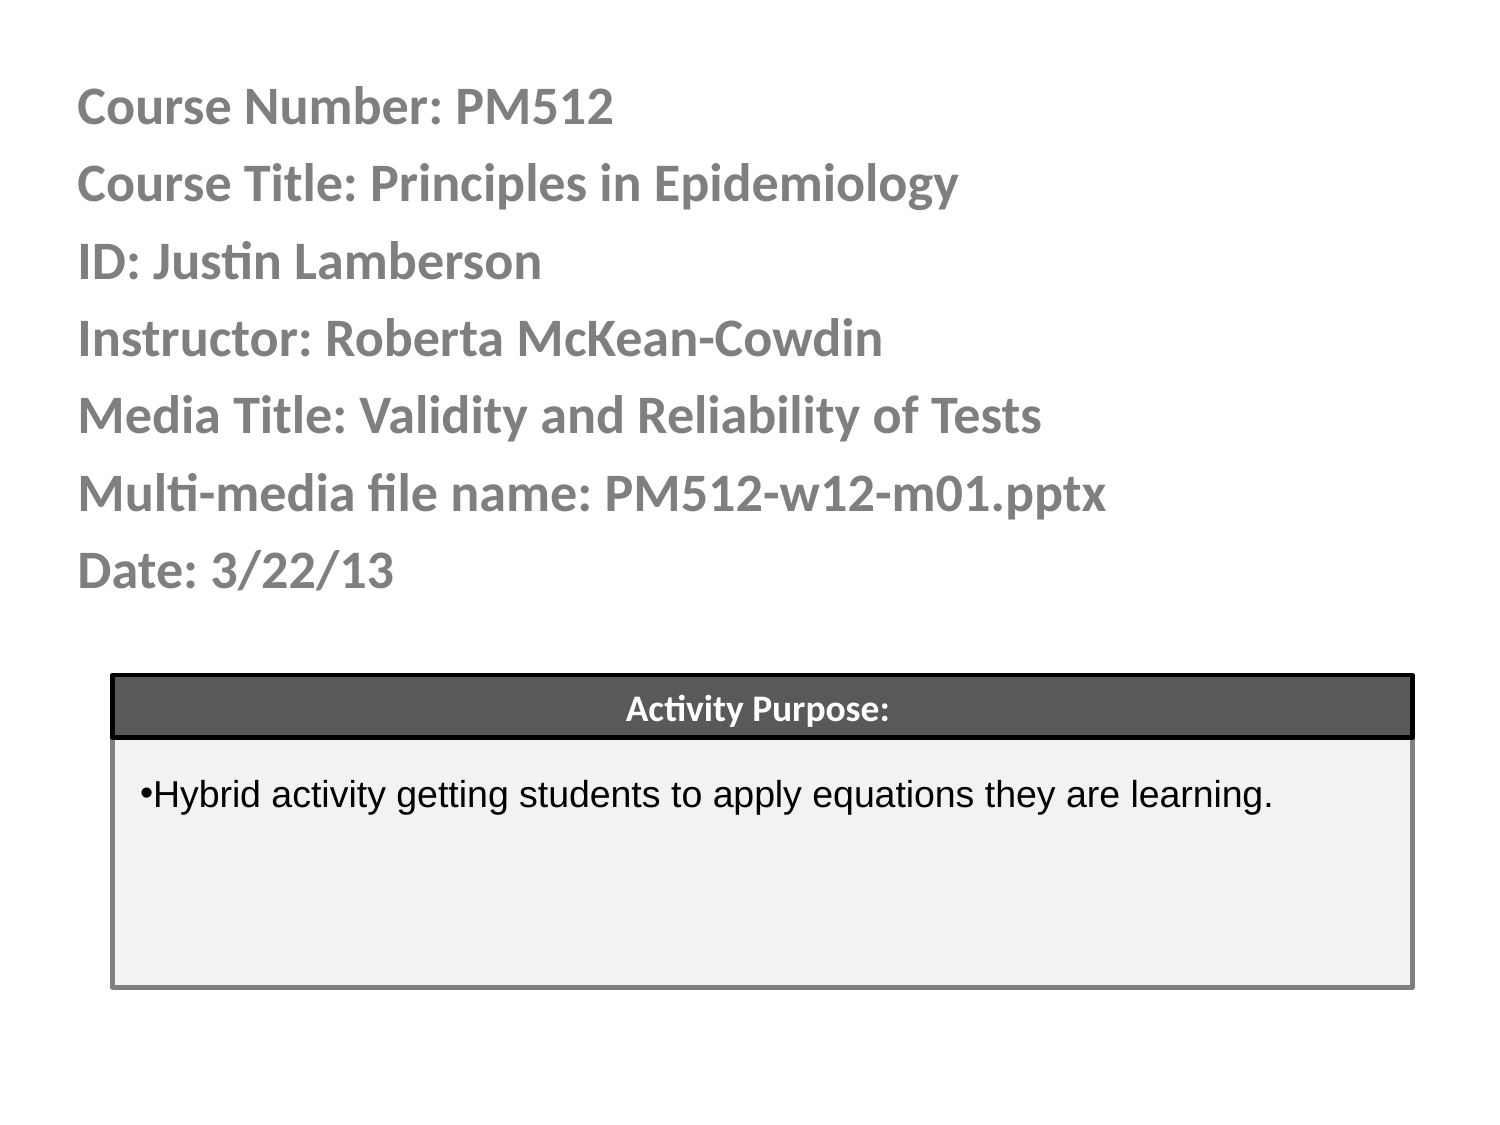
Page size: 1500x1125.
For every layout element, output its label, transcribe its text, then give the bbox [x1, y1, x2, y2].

text_box Activity Purpose: [112, 675, 1412, 738]
text_box [112, 738, 1412, 987]
subtitle Course Number: PM512 Course Title: Principles in Epidemiology ID: Justin Lamberson Instructor: Roberta McKean-Cowdin Media Title: Validity and Reliability of Tests Multi-media file name: PM512-w12-m01.pptx Date: 3/22/13 [62, 62, 1450, 650]
text_box Hybrid activity getting students to apply equations they are learning. [125, 762, 1401, 824]
